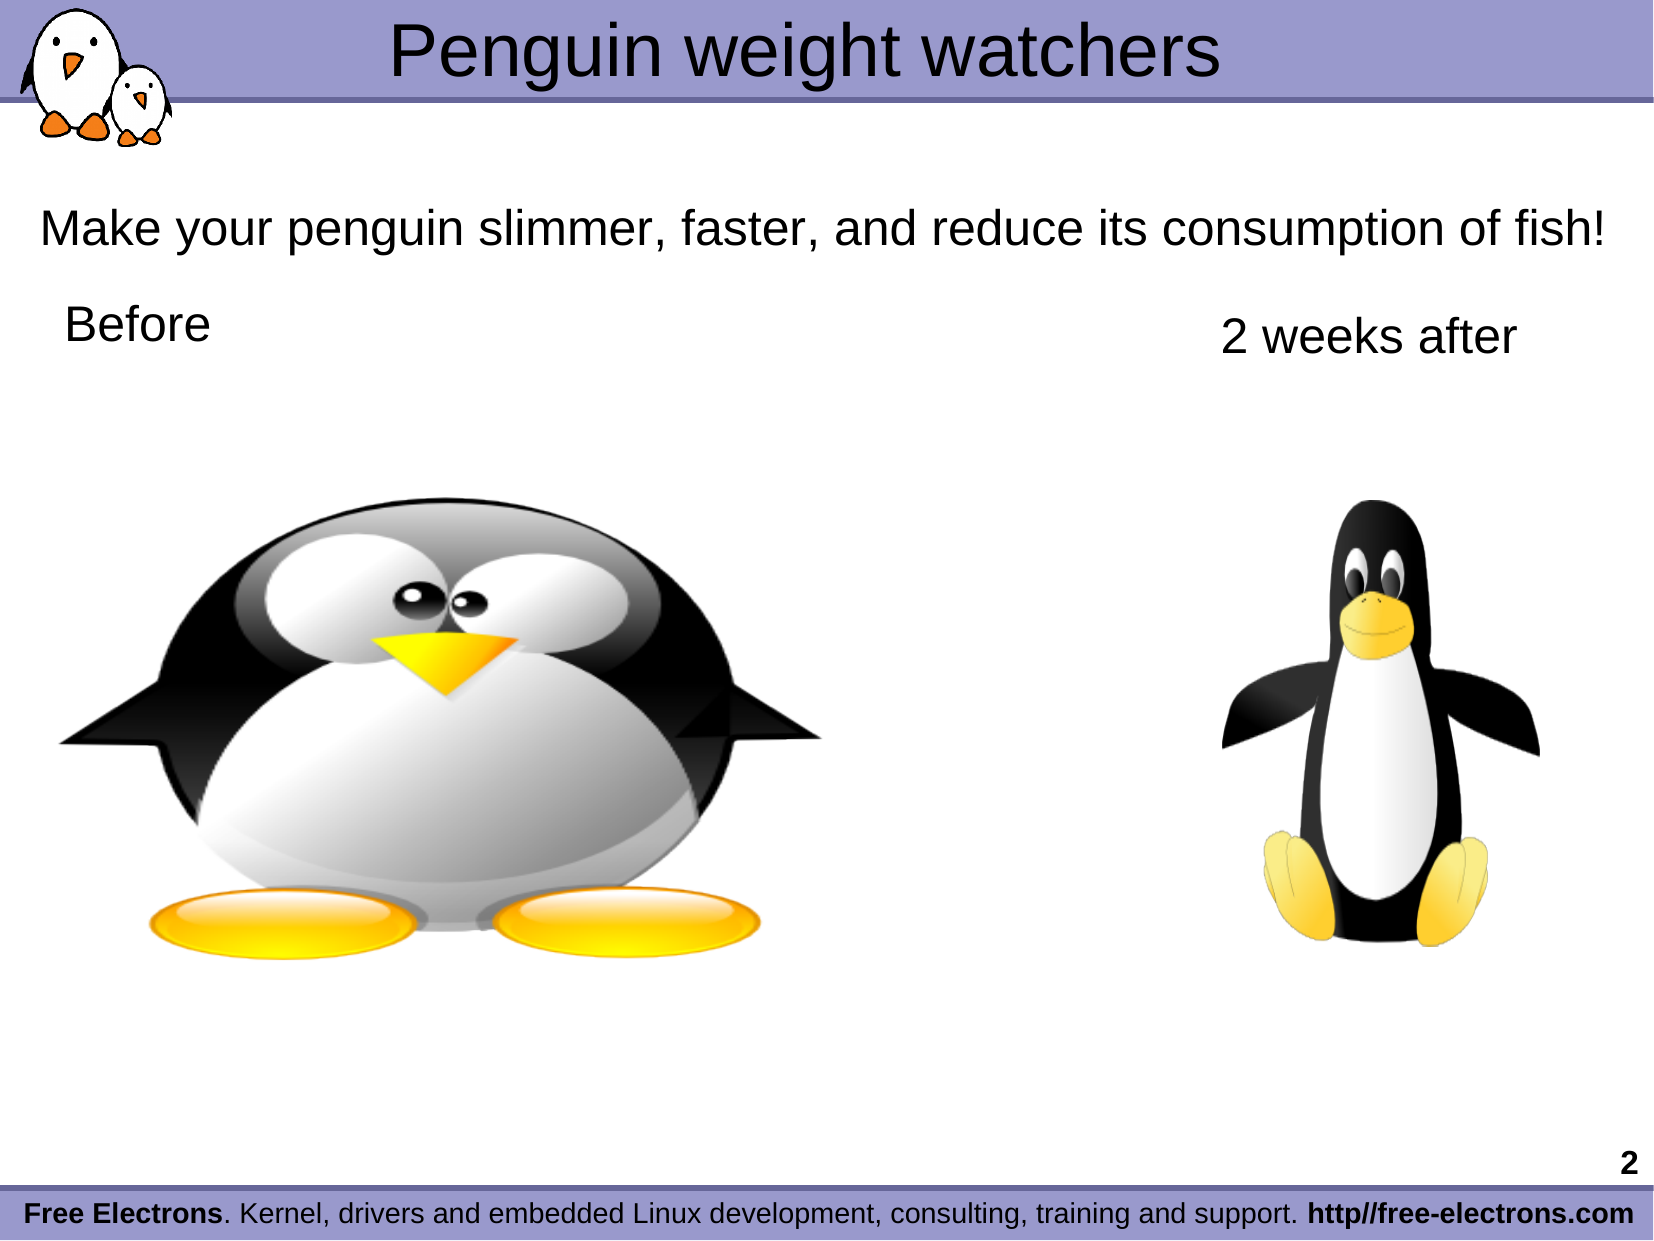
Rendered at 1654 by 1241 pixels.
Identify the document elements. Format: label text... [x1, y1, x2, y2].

picture [20, 8, 172, 147]
picture [47, 497, 830, 962]
title Penguin weight watchers [60, 0, 1551, 100]
text_box Make your penguin slimmer, faster, and reduce its consumption of fish! [39, 199, 1608, 262]
list 2 weeks after [829, 308, 1519, 1064]
list Before [46, 296, 736, 1055]
picture [1222, 500, 1540, 947]
